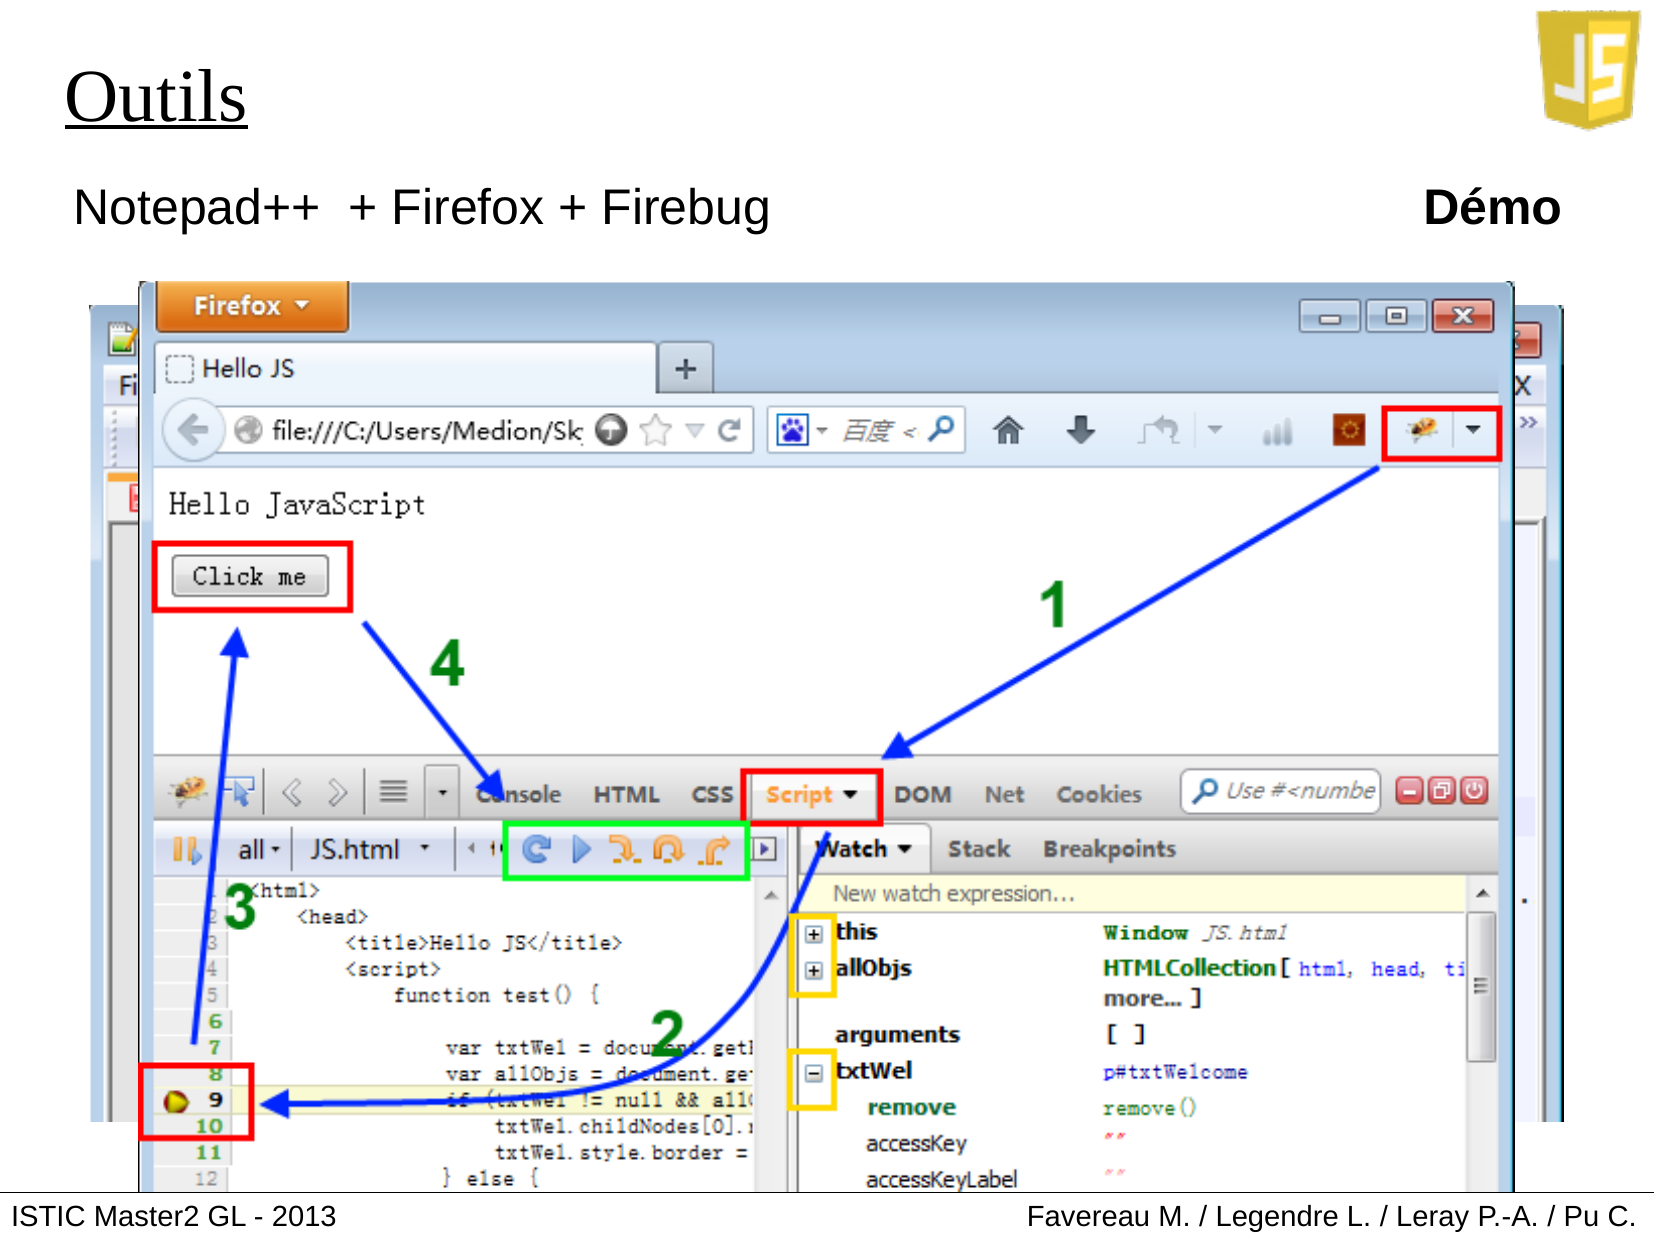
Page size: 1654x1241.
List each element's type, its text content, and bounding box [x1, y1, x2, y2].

picture [89, 281, 1564, 1192]
text_box Favereau M. / Legendre L. / Leray P.-A. / Pu C. [1012, 1192, 1653, 1241]
title Outils [64, 49, 1565, 142]
text_box Démo [1399, 171, 1577, 249]
text_box Notepad++ + Firefox + Firebug [59, 171, 839, 249]
text_box ISTIC Master2 GL - 2013 [0, 1192, 353, 1241]
picture [1518, 5, 1654, 142]
